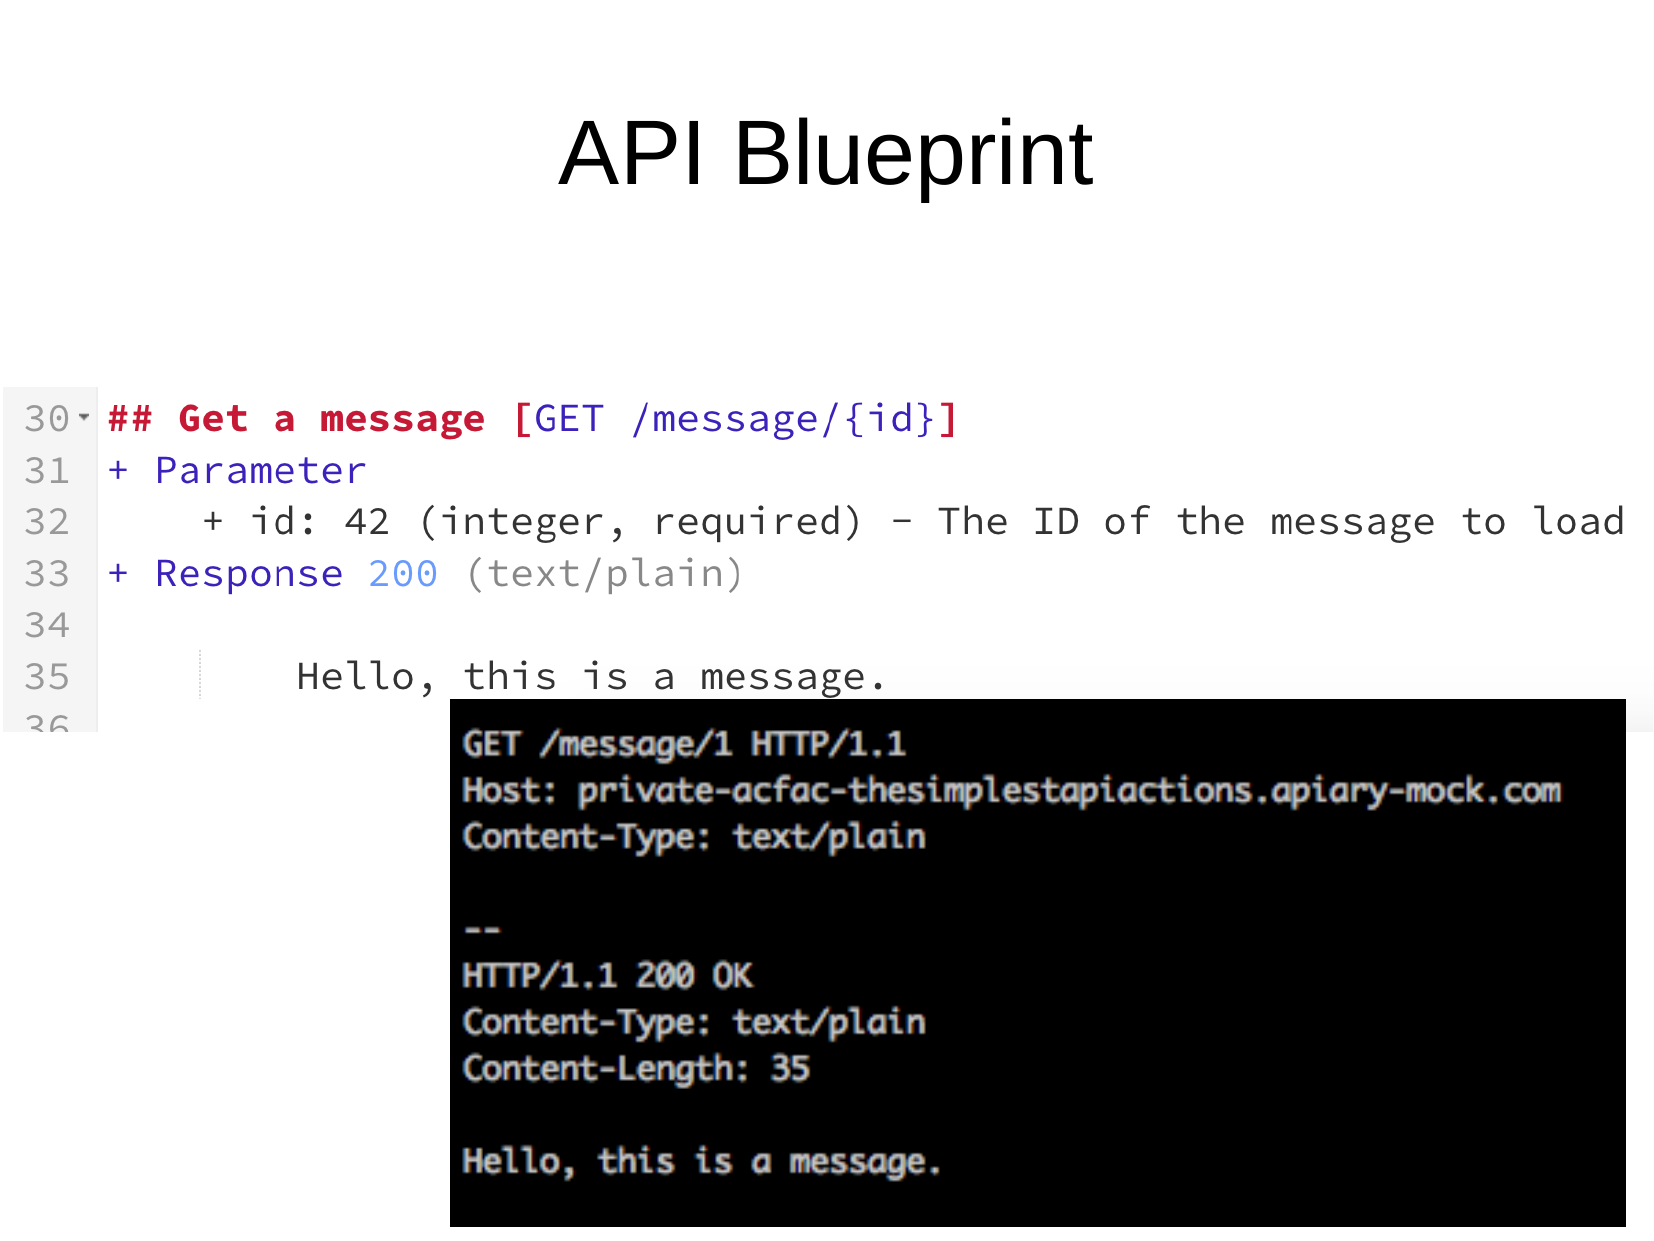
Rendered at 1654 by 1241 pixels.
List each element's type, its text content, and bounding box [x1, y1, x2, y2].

title API Blueprint [82, 49, 1571, 257]
picture [3, 387, 1654, 1227]
